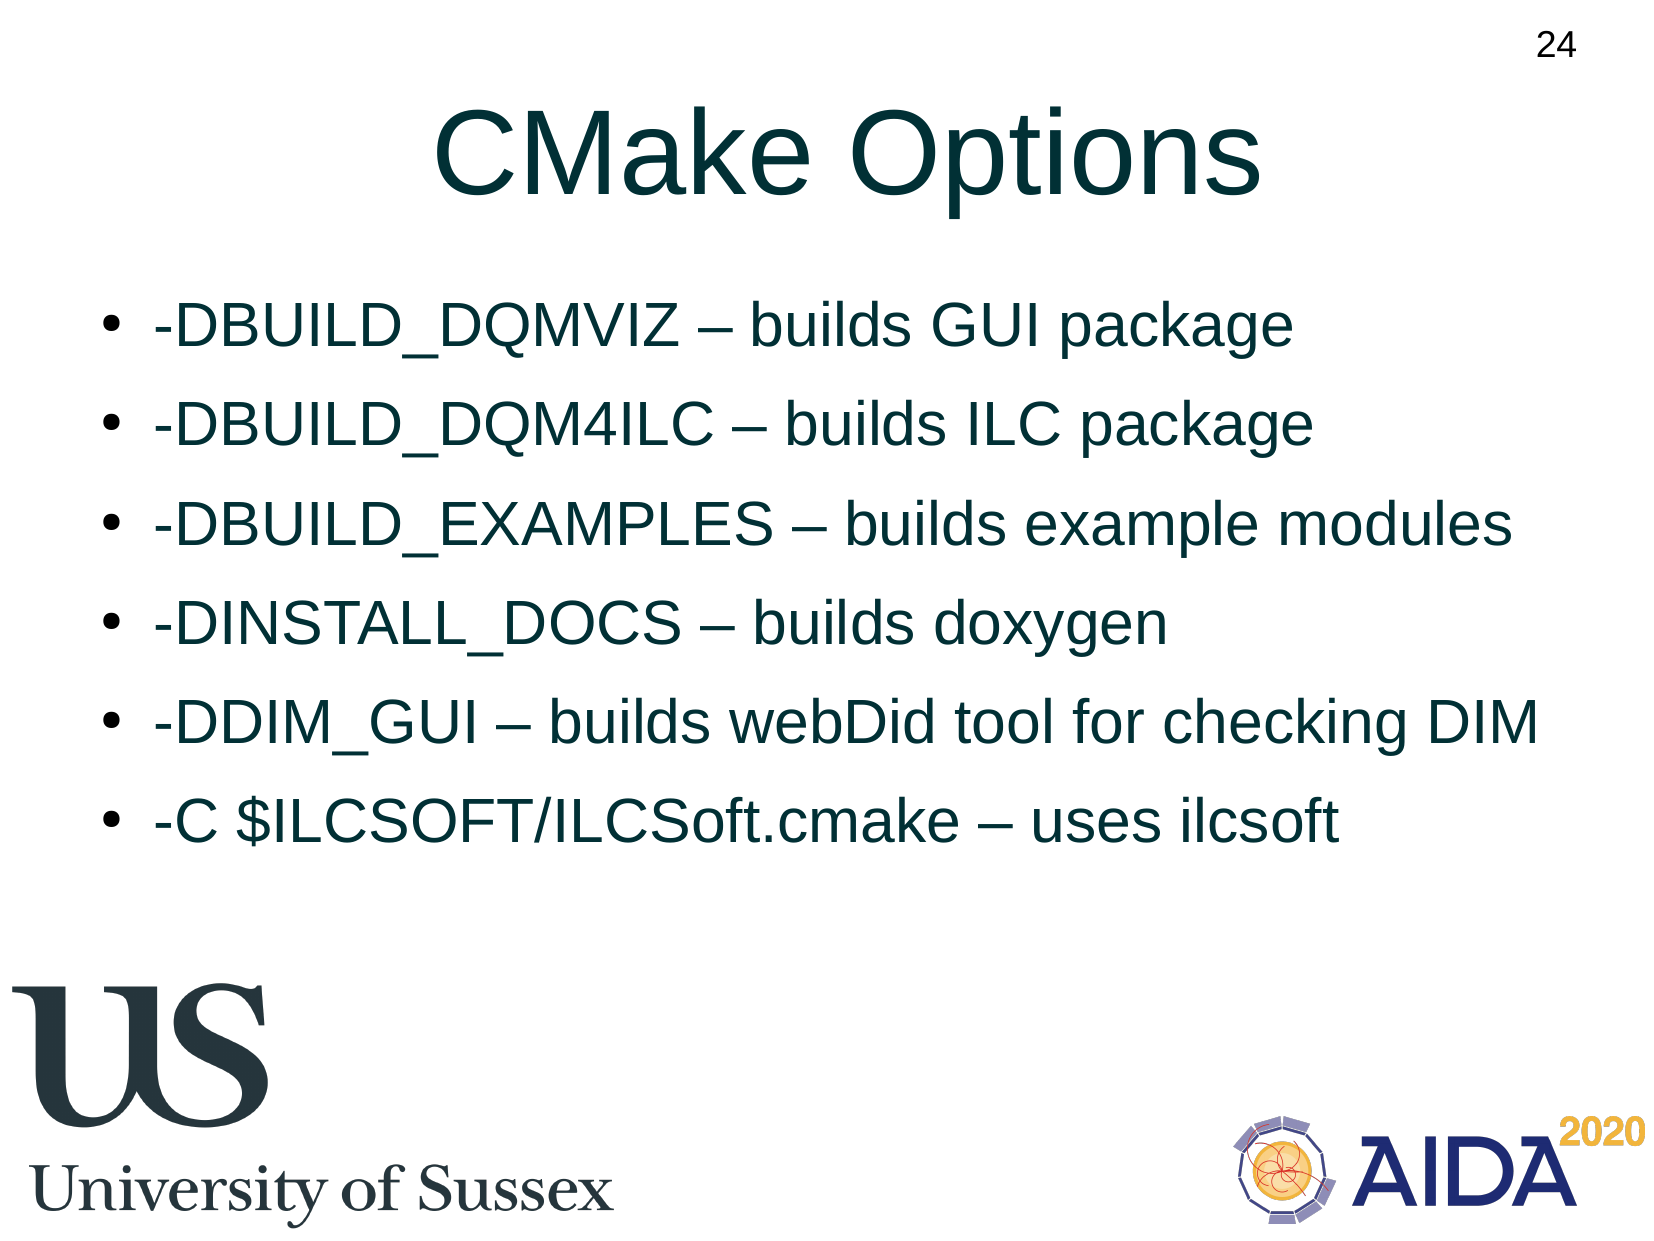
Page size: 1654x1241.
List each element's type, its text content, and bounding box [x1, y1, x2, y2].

picture [11, 982, 615, 1229]
text_box <number> [1521, 16, 1654, 84]
list -DBUILD_DQMVIZ – builds GUI package -DBUILD_DQM4ILC – builds ILC package -DBUILD_EXAMPLES – builds example modules -DINSTALL_DOCS – builds doxygen -DDIM_GUI – builds webDid tool for checking DIM -C $ILCSOFT/ILCSoft.cmake – uses ilcsoft [82, 290, 1571, 957]
picture [1233, 1116, 1645, 1224]
title CMake Options [82, 49, 1571, 257]
